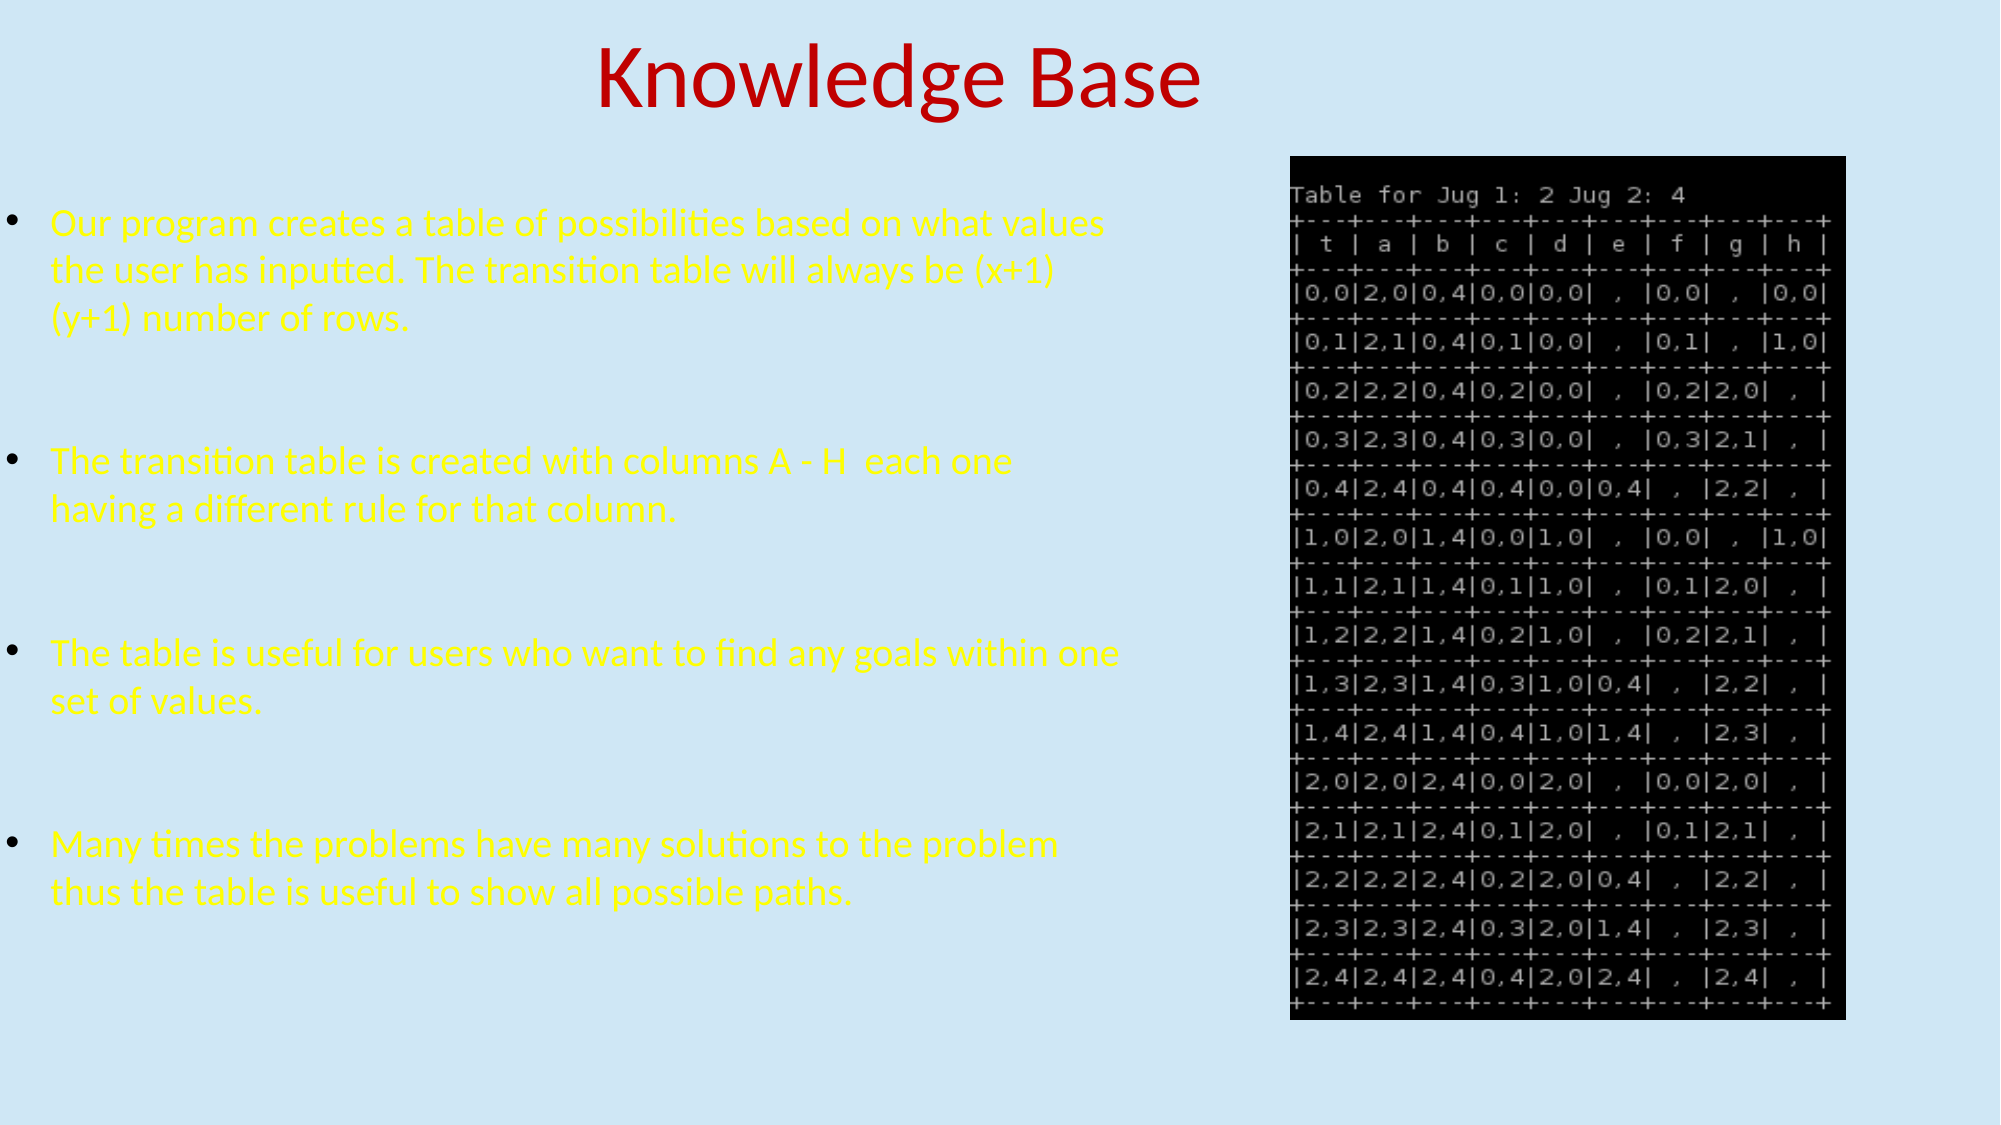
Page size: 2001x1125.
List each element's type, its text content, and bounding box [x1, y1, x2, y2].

picture [1290, 156, 1846, 1021]
title Knowledge Base [0, 0, 1800, 165]
list Our program creates a table of possibilities based on what values the user has inputted. The transition table will always be (x+1) (y+1) number of rows. The transition table is created with columns A - H each one having a different rule for that column. The table is useful for users who want to find any goals within one set of values. Many times the problems have many solutions to the problem thus the table is useful to show all possible paths. [0, 124, 1141, 931]
